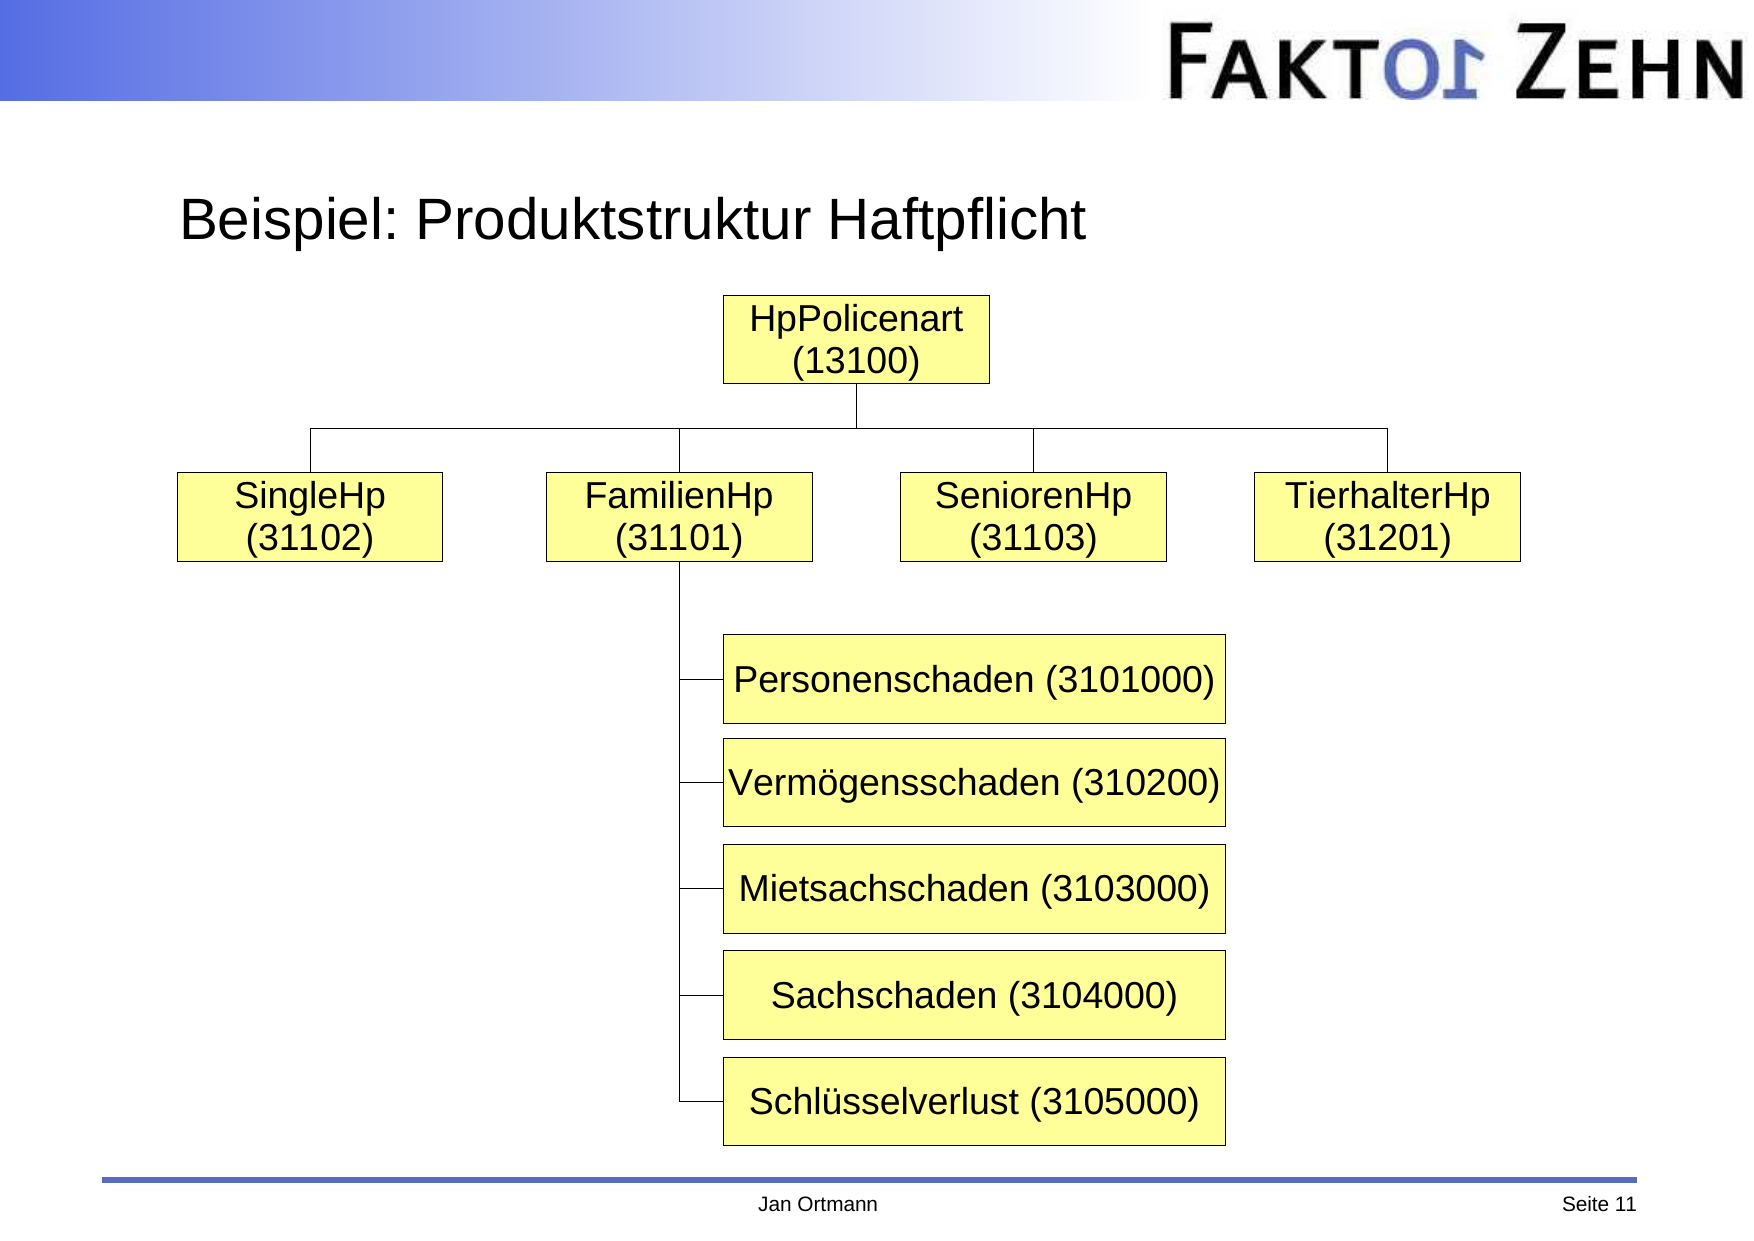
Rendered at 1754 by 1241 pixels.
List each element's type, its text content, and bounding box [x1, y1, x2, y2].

text_box FamilienHp (31101) [546, 472, 813, 562]
text_box Sachschaden (3104000) [723, 950, 1226, 1040]
text_box Schlüsselverlust (3105000) [723, 1057, 1226, 1146]
text_box HpPolicenart (13100) [723, 295, 990, 384]
text_box SingleHp (31102) [177, 472, 443, 562]
picture [1162, 7, 1752, 100]
text_box Vermögensschaden (310200) [723, 738, 1226, 827]
title Beispiel: Produktstruktur Haftpflicht [179, 142, 1576, 296]
text_box Personenschaden (3101000) [723, 634, 1226, 724]
text_box TierhalterHp (31201) [1254, 472, 1521, 562]
text_box Mietsachschaden (3103000) [723, 844, 1226, 934]
text_box SeniorenHp (31103) [900, 472, 1167, 562]
